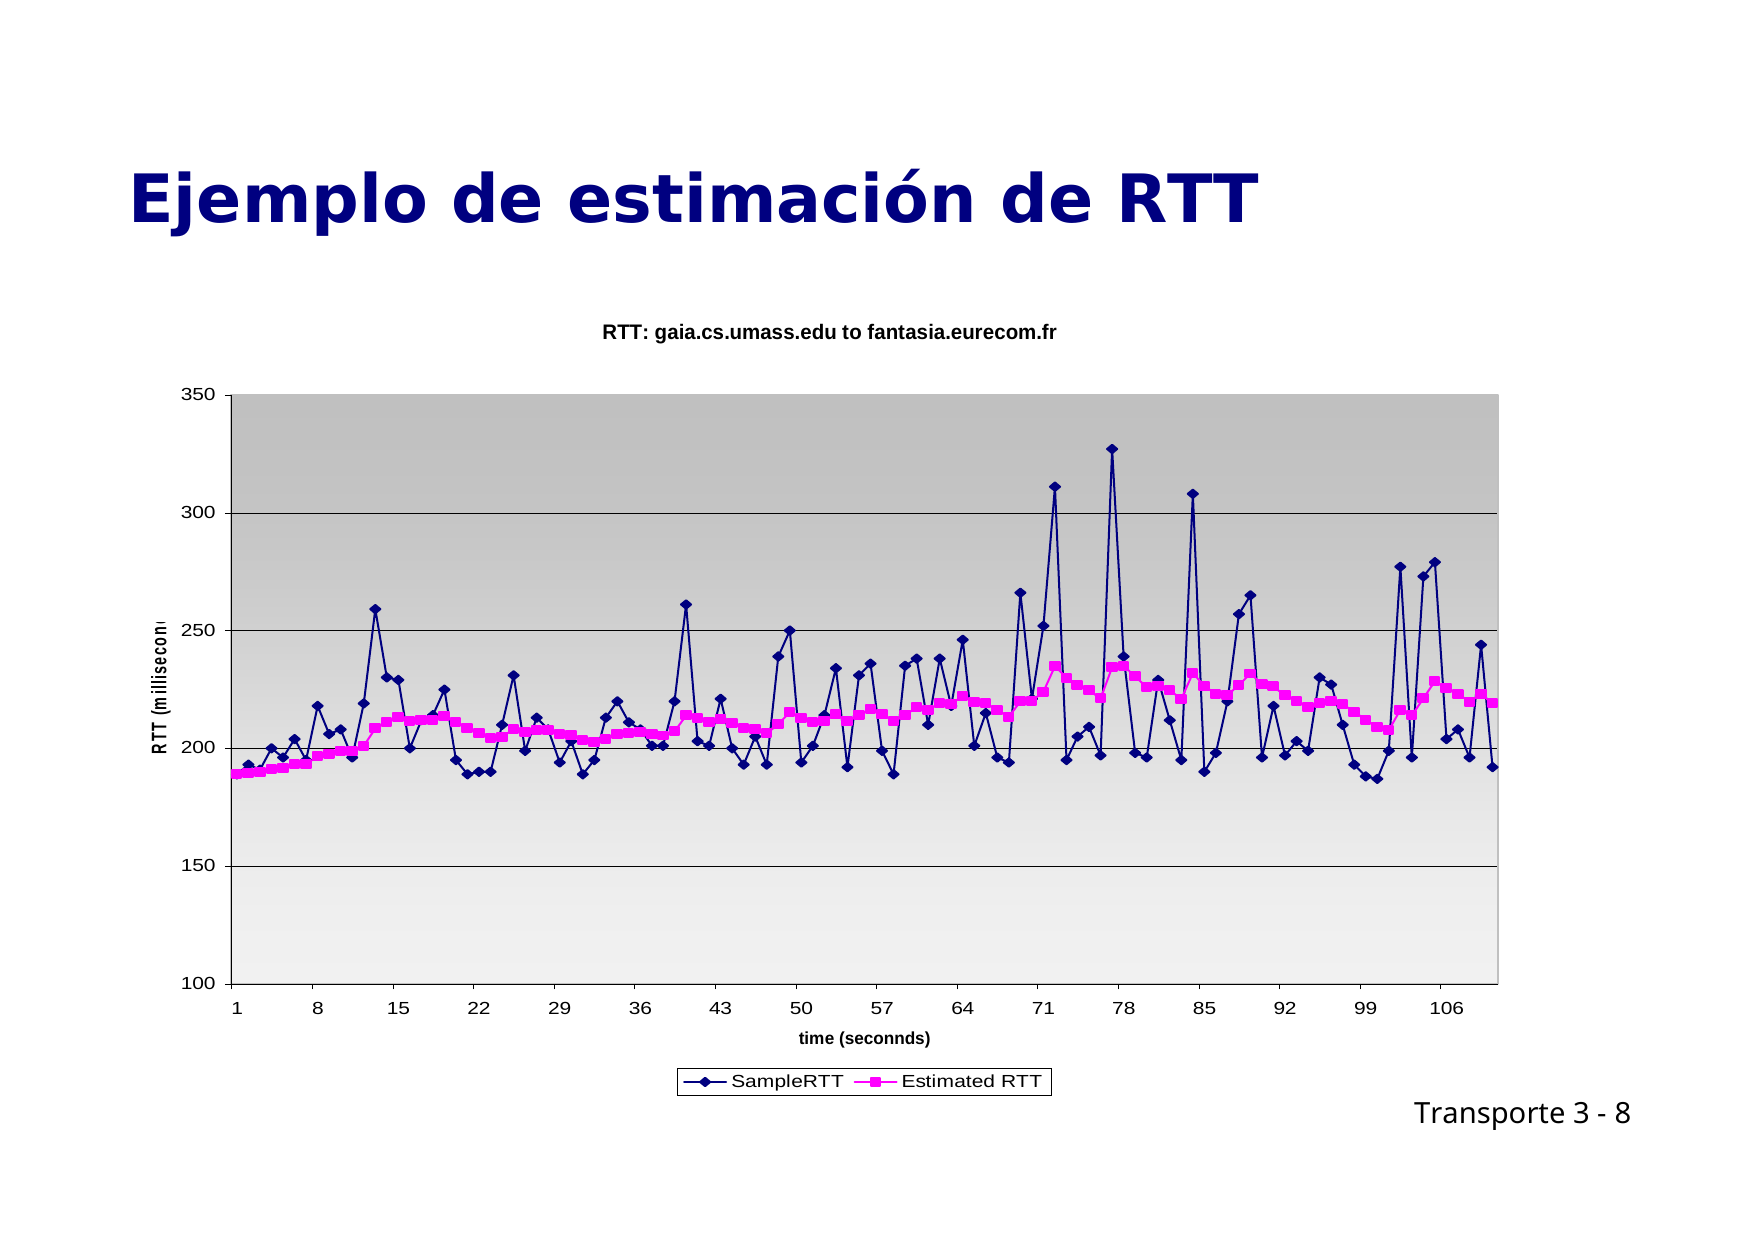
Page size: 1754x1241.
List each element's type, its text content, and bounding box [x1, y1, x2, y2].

title Ejemplo de estimación de RTT [88, 95, 1654, 298]
picture [116, 292, 1540, 1111]
